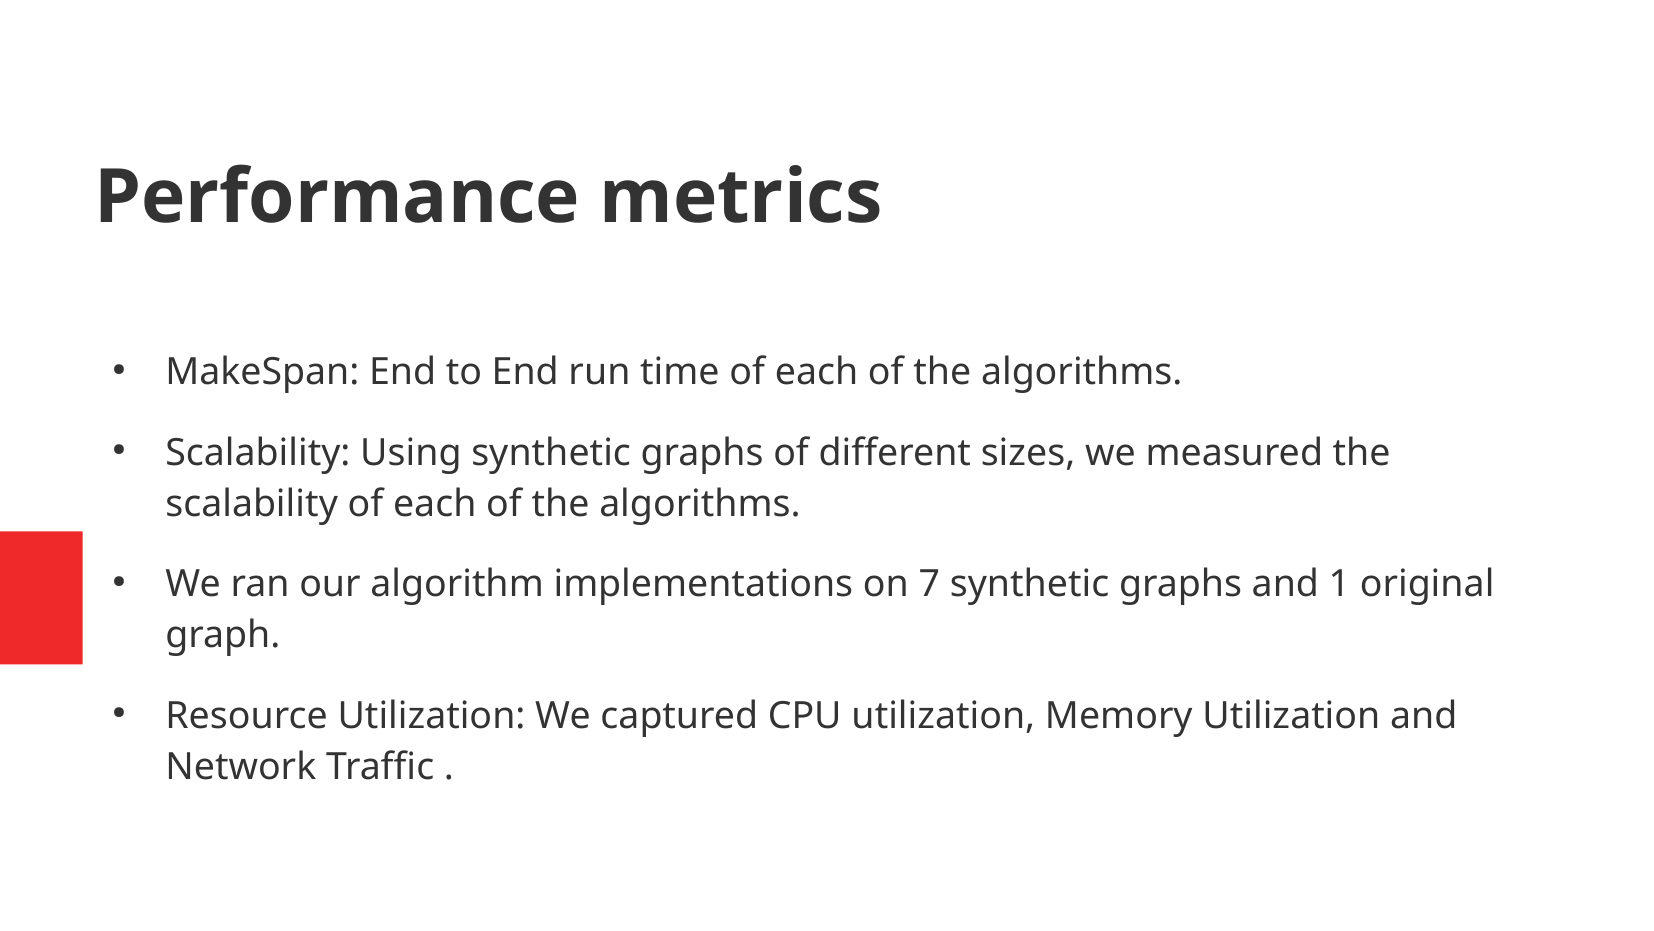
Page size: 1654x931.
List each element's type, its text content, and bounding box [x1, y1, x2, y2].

list MakeSpan: End to End run time of each of the algorithms. Scalability: Using synthetic graphs of different sizes, we measured the scalability of each of the algorithms. We ran our algorithm implementations on 7 synthetic graphs and 1 original graph. Resource Utilization: We captured CPU utilization, Memory Utilization and Network Traffic . [94, 345, 1501, 885]
title Performance metrics [94, 105, 1501, 283]
